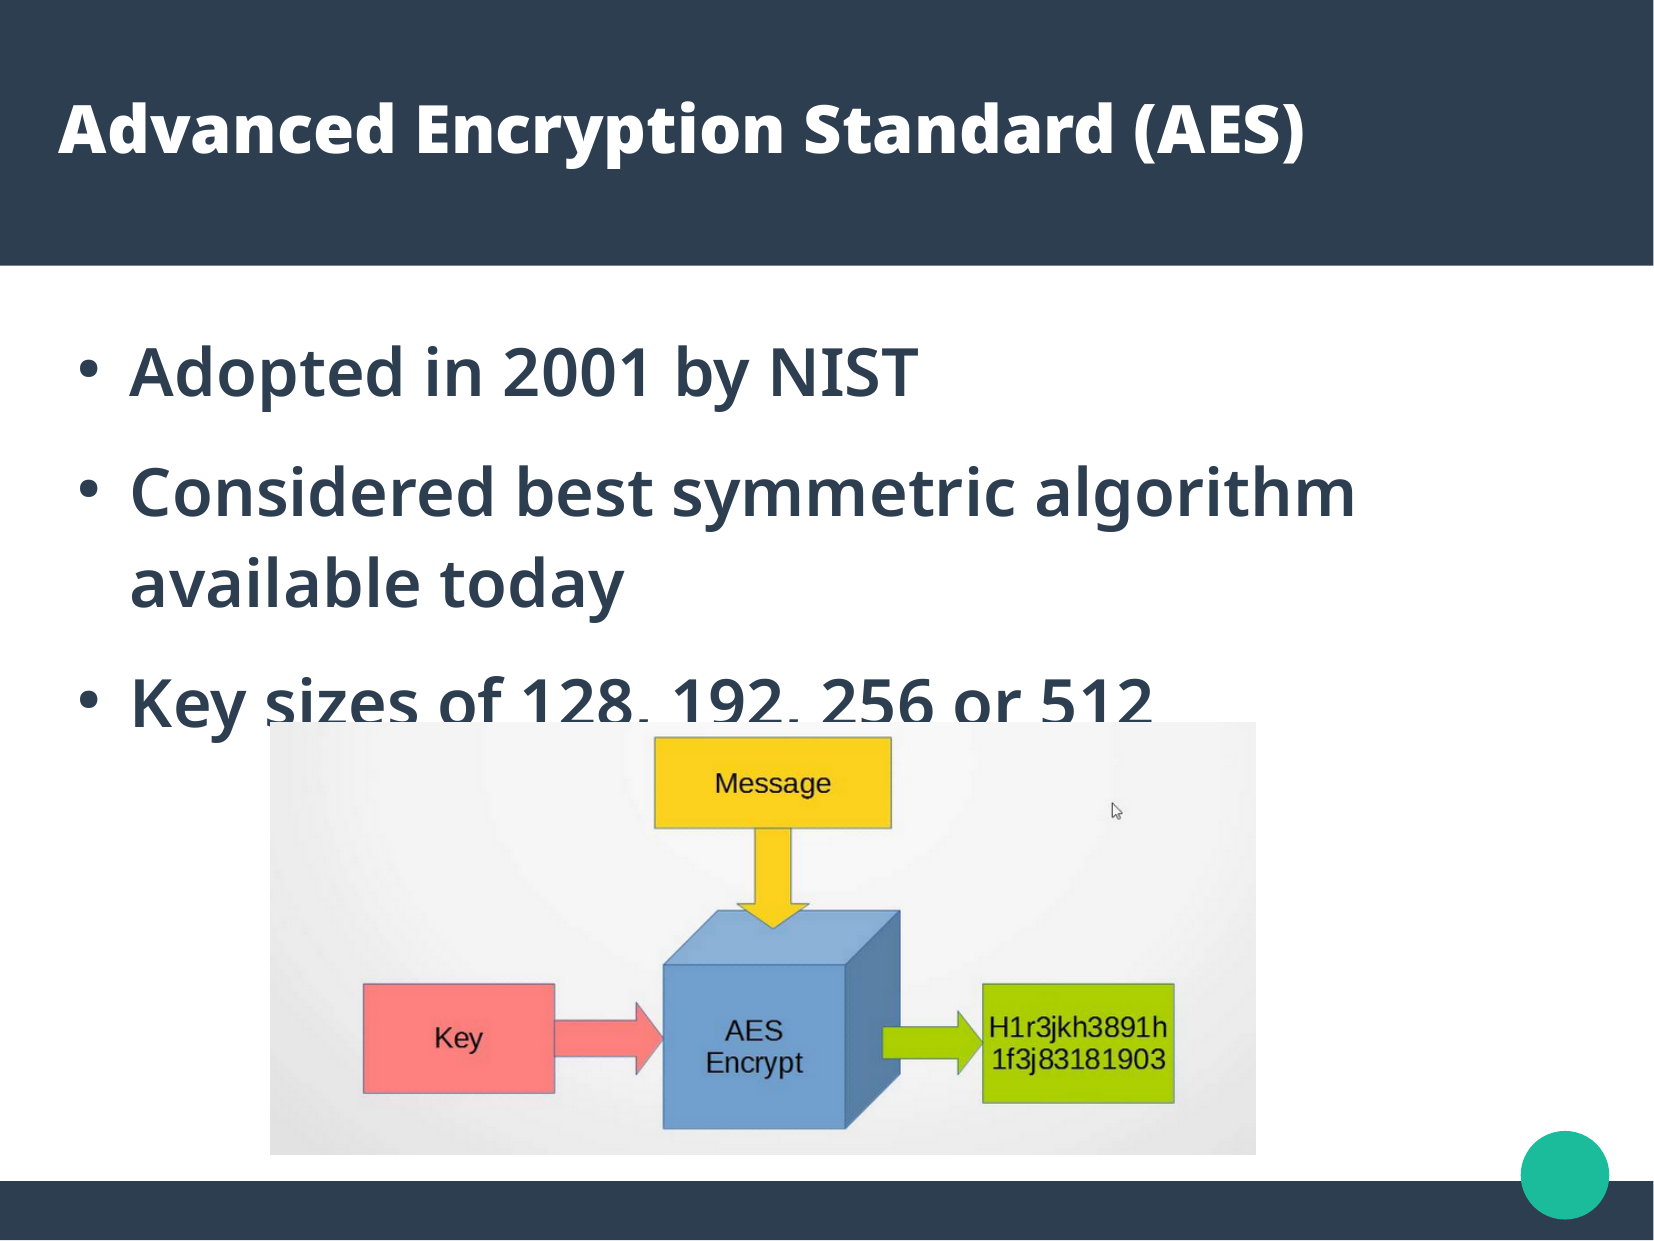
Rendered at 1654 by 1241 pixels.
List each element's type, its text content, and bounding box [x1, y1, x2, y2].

list Adopted in 2001 by NIST Considered best symmetric algorithm available today Key sizes of 128, 192, 256 or 512 [59, 324, 1595, 1152]
picture [270, 722, 1256, 1156]
title Advanced Encryption Standard (AES) [59, 49, 1595, 207]
